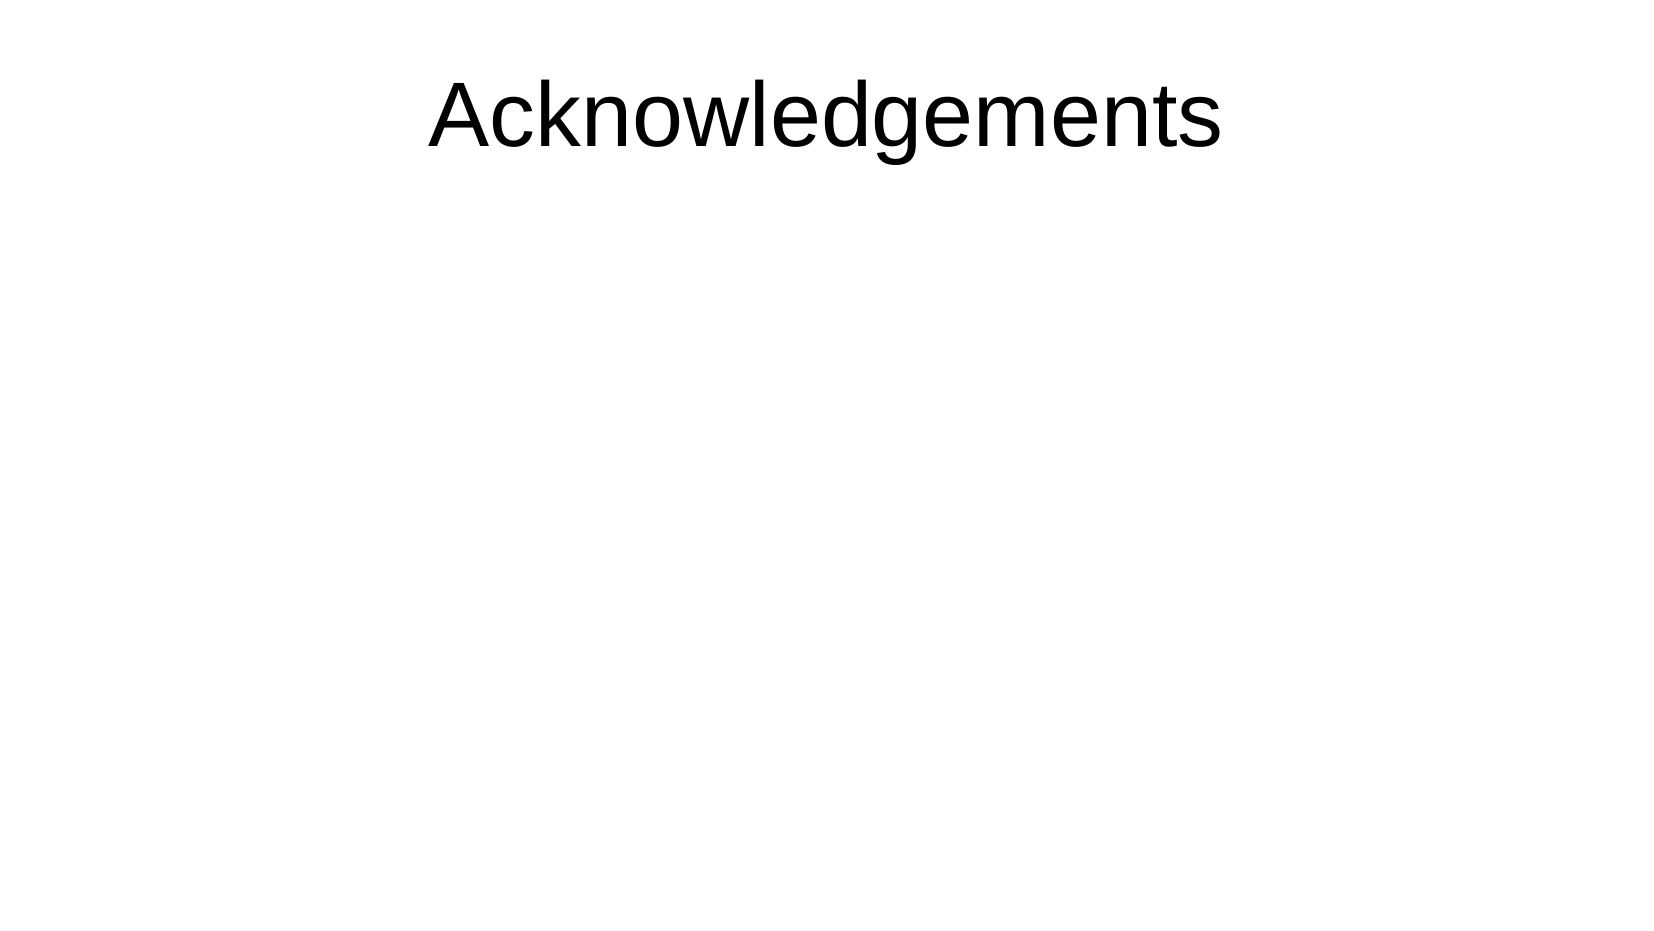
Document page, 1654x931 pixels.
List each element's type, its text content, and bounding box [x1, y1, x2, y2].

title Acknowledgements [82, 37, 1571, 193]
